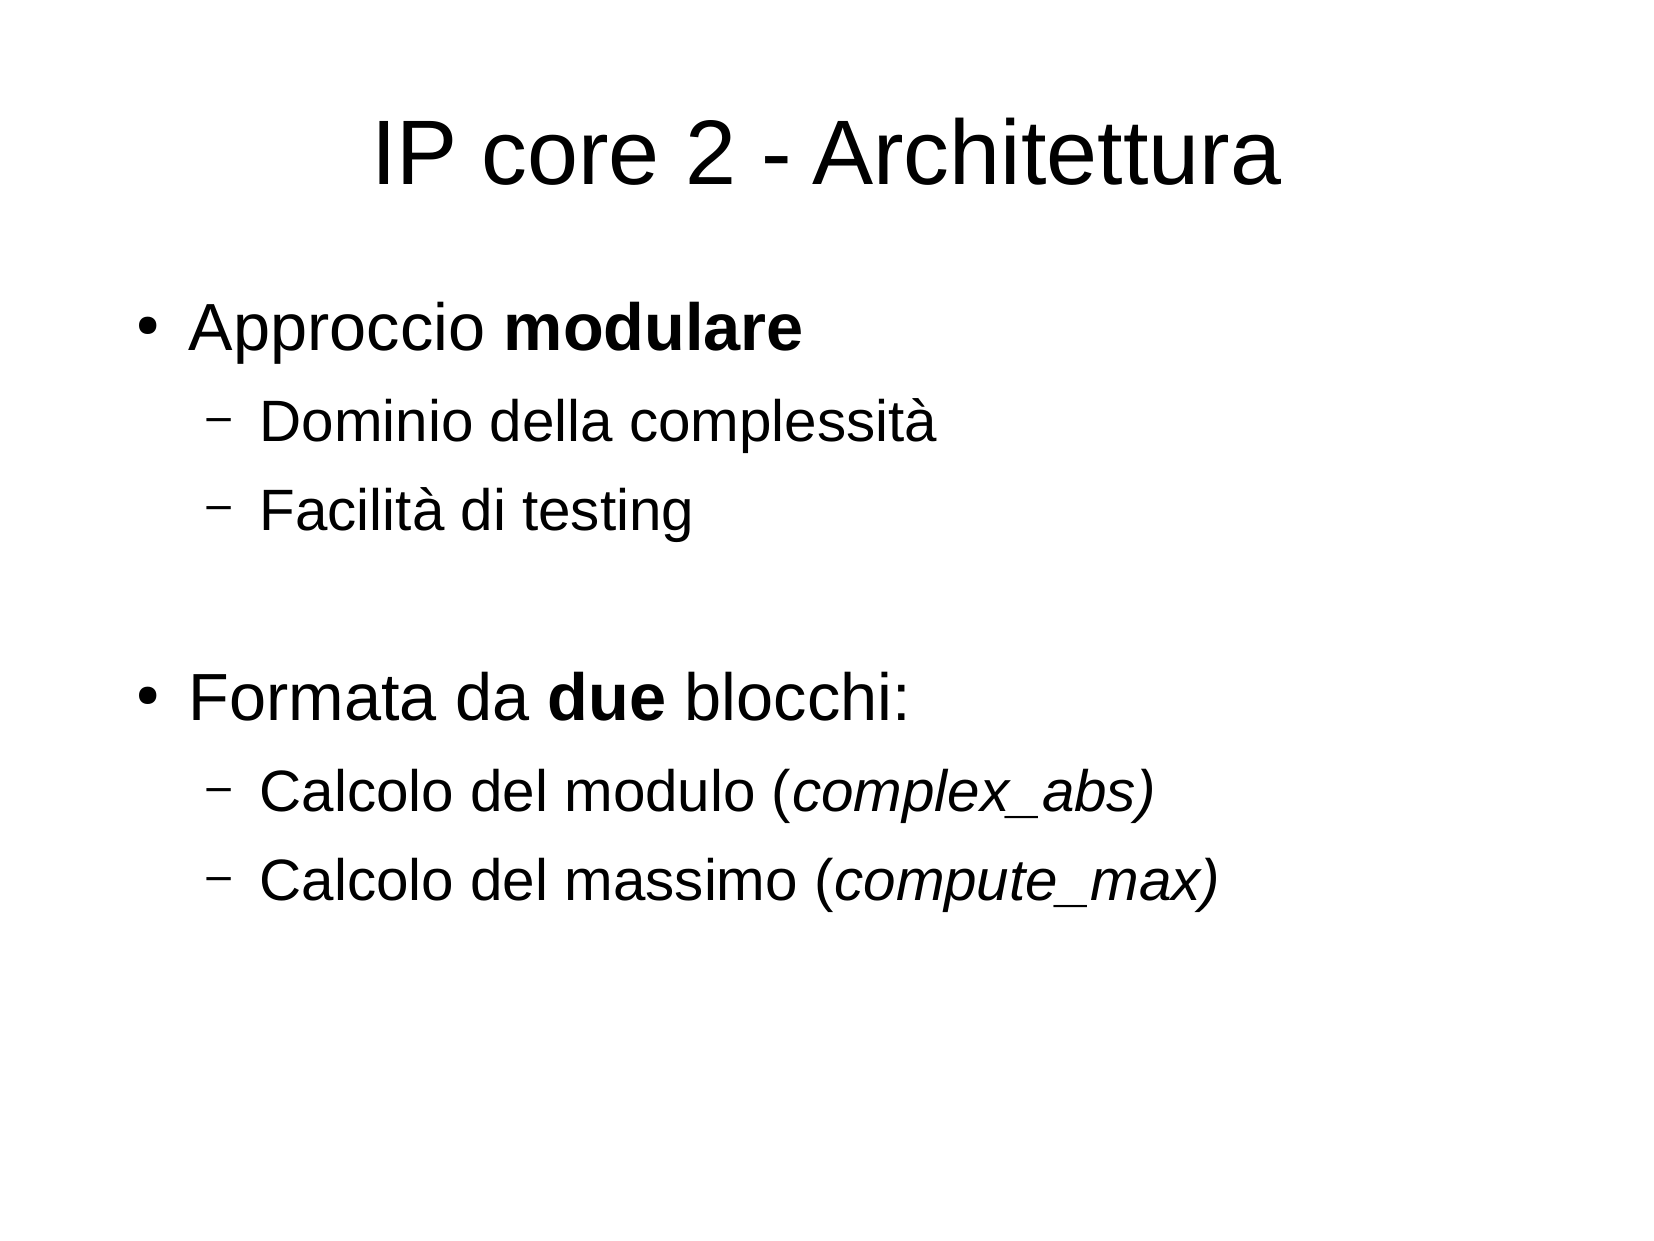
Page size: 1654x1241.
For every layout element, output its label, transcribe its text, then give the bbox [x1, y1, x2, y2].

list Approccio modulare Dominio della complessità Facilità di testing Formata da due blocchi: Calcolo del modulo (complex_abs) Calcolo del massimo (compute_max) [118, 290, 1607, 1010]
title IP core 2 - Architettura [82, 49, 1571, 257]
